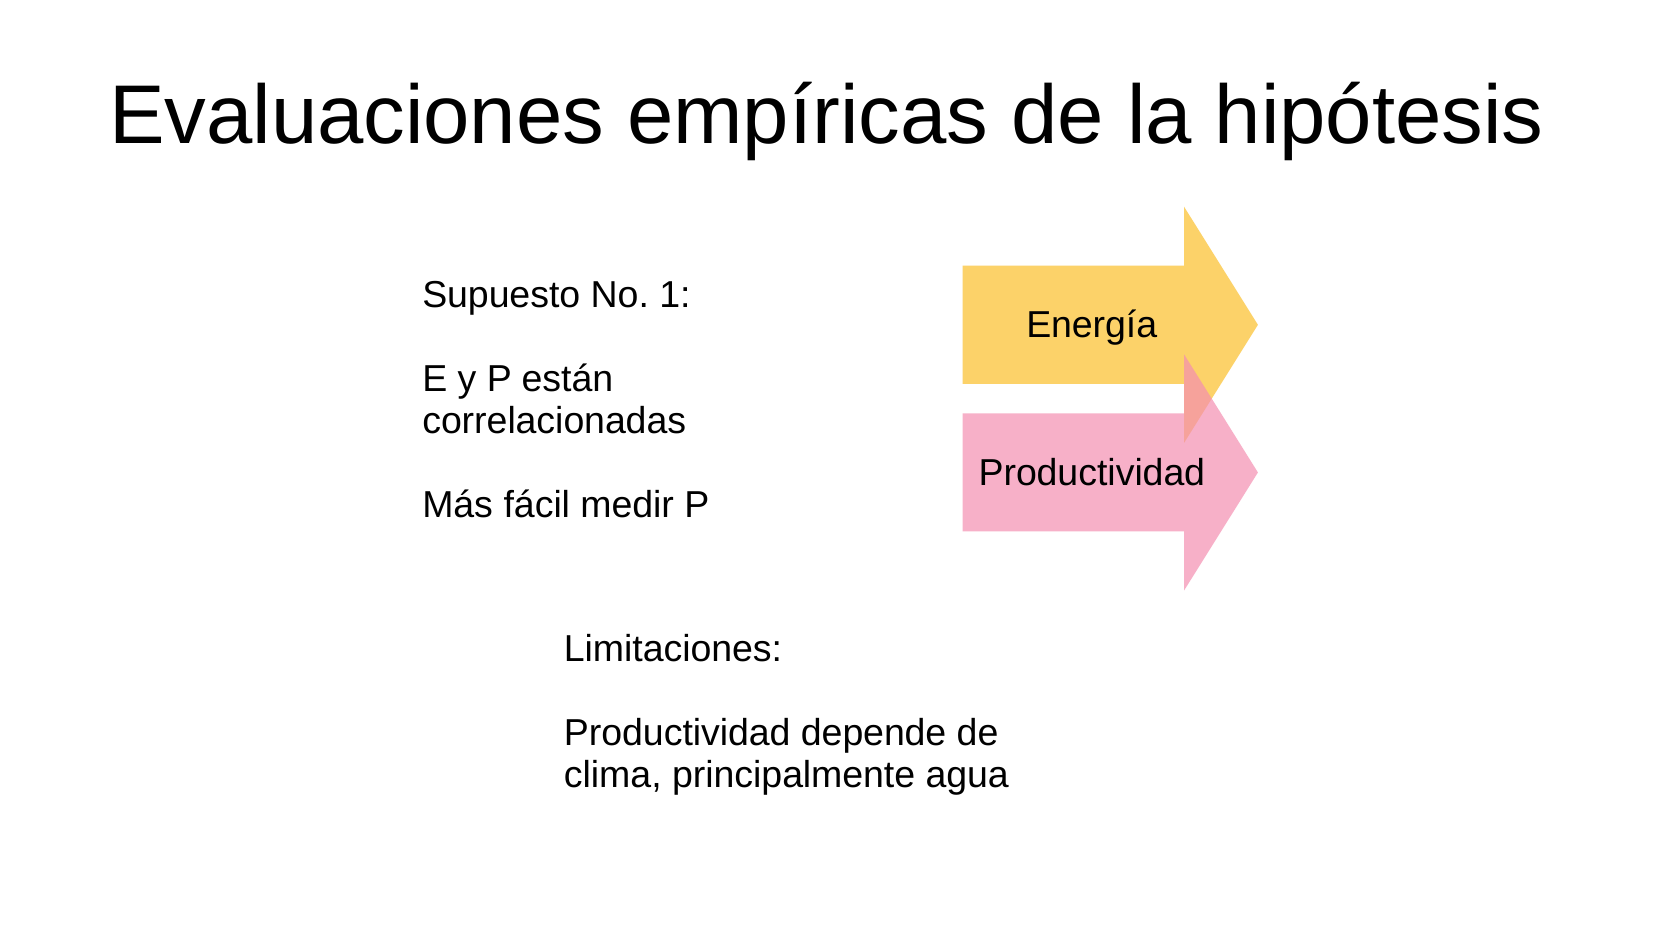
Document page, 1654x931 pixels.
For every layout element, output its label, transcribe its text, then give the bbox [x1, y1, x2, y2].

text_box Supuesto No. 1: E y P están correlacionadas Más fácil medir P [407, 265, 762, 533]
text_box Limitaciones: Productividad depende de clima, principalmente agua [549, 620, 1111, 803]
title Evaluaciones empíricas de la hipótesis [82, 37, 1571, 193]
text_box Productividad [962, 354, 1258, 591]
text_box Energía [962, 206, 1258, 399]
